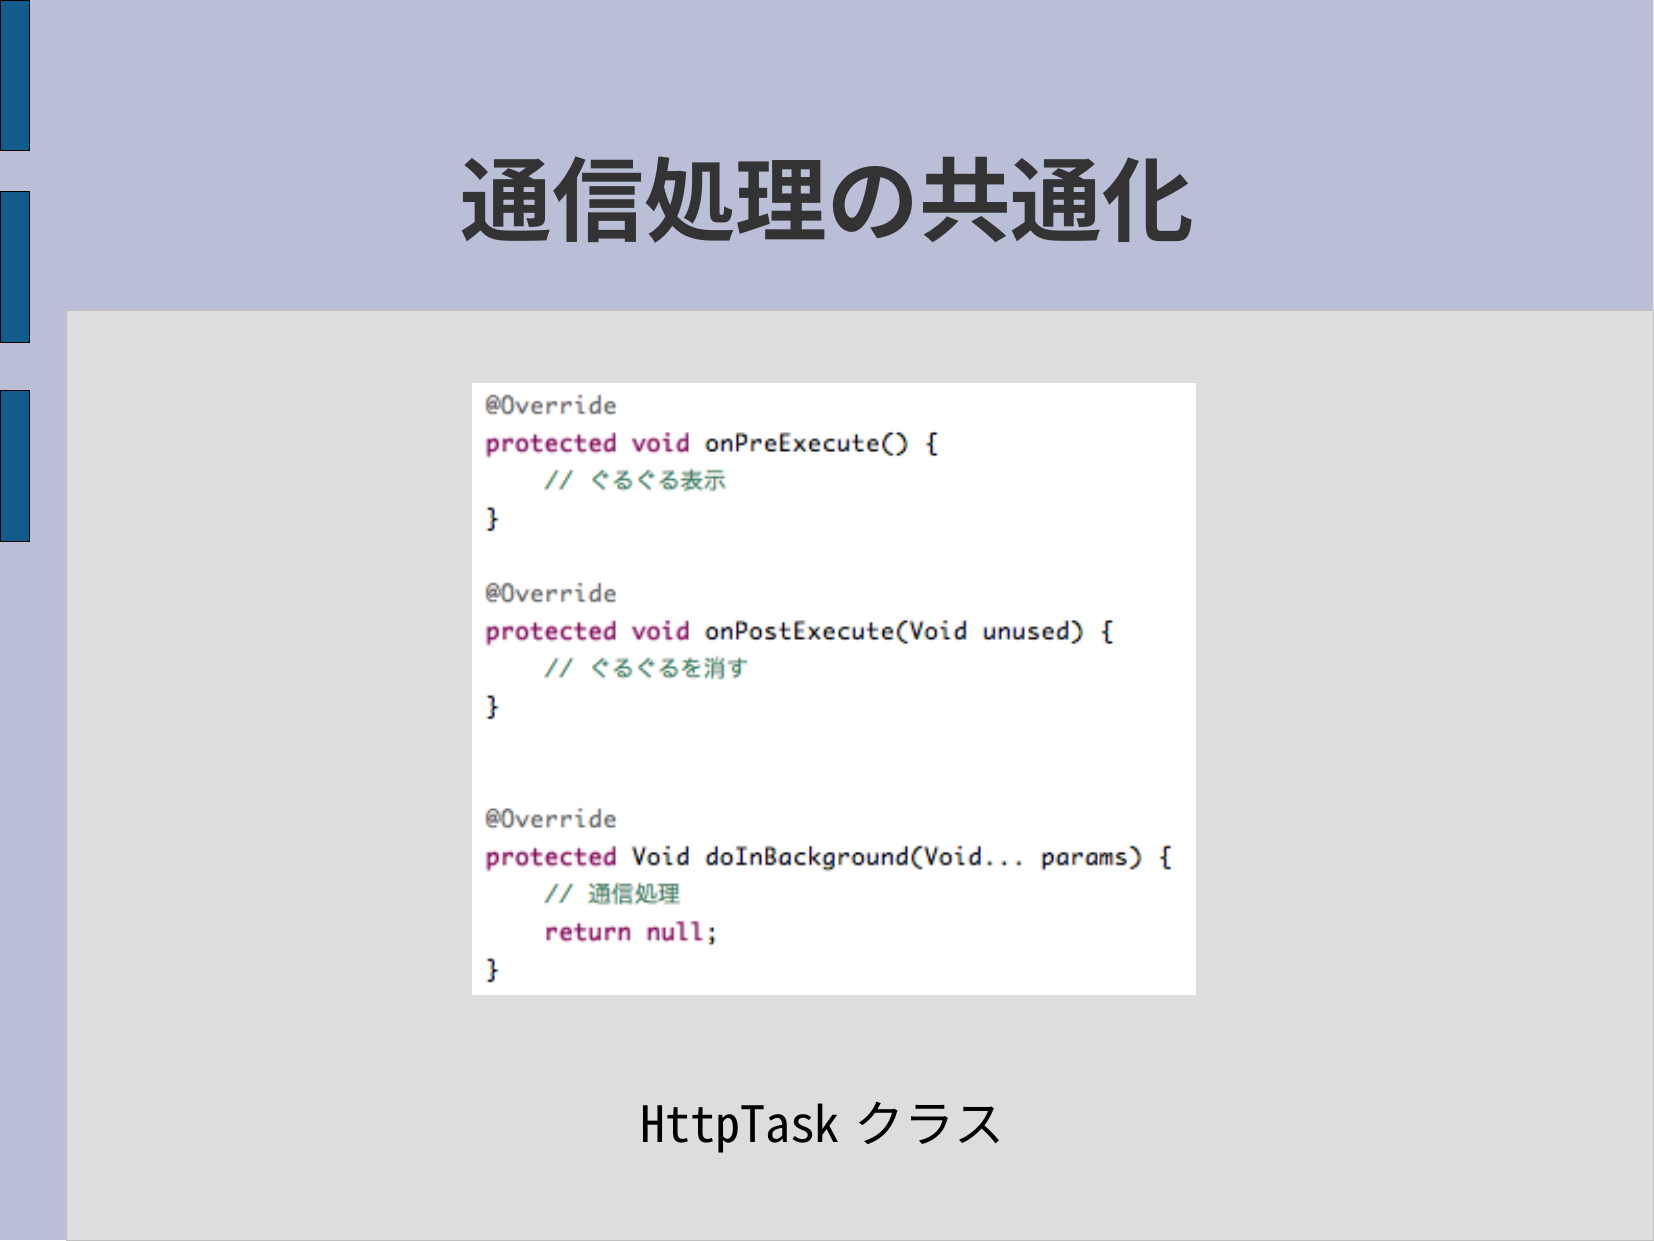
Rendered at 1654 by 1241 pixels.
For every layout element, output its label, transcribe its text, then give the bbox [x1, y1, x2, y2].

title 通信処理の共通化 [121, 91, 1534, 299]
text_box HttpTaskクラス [640, 1084, 1004, 1152]
picture [472, 383, 1196, 995]
